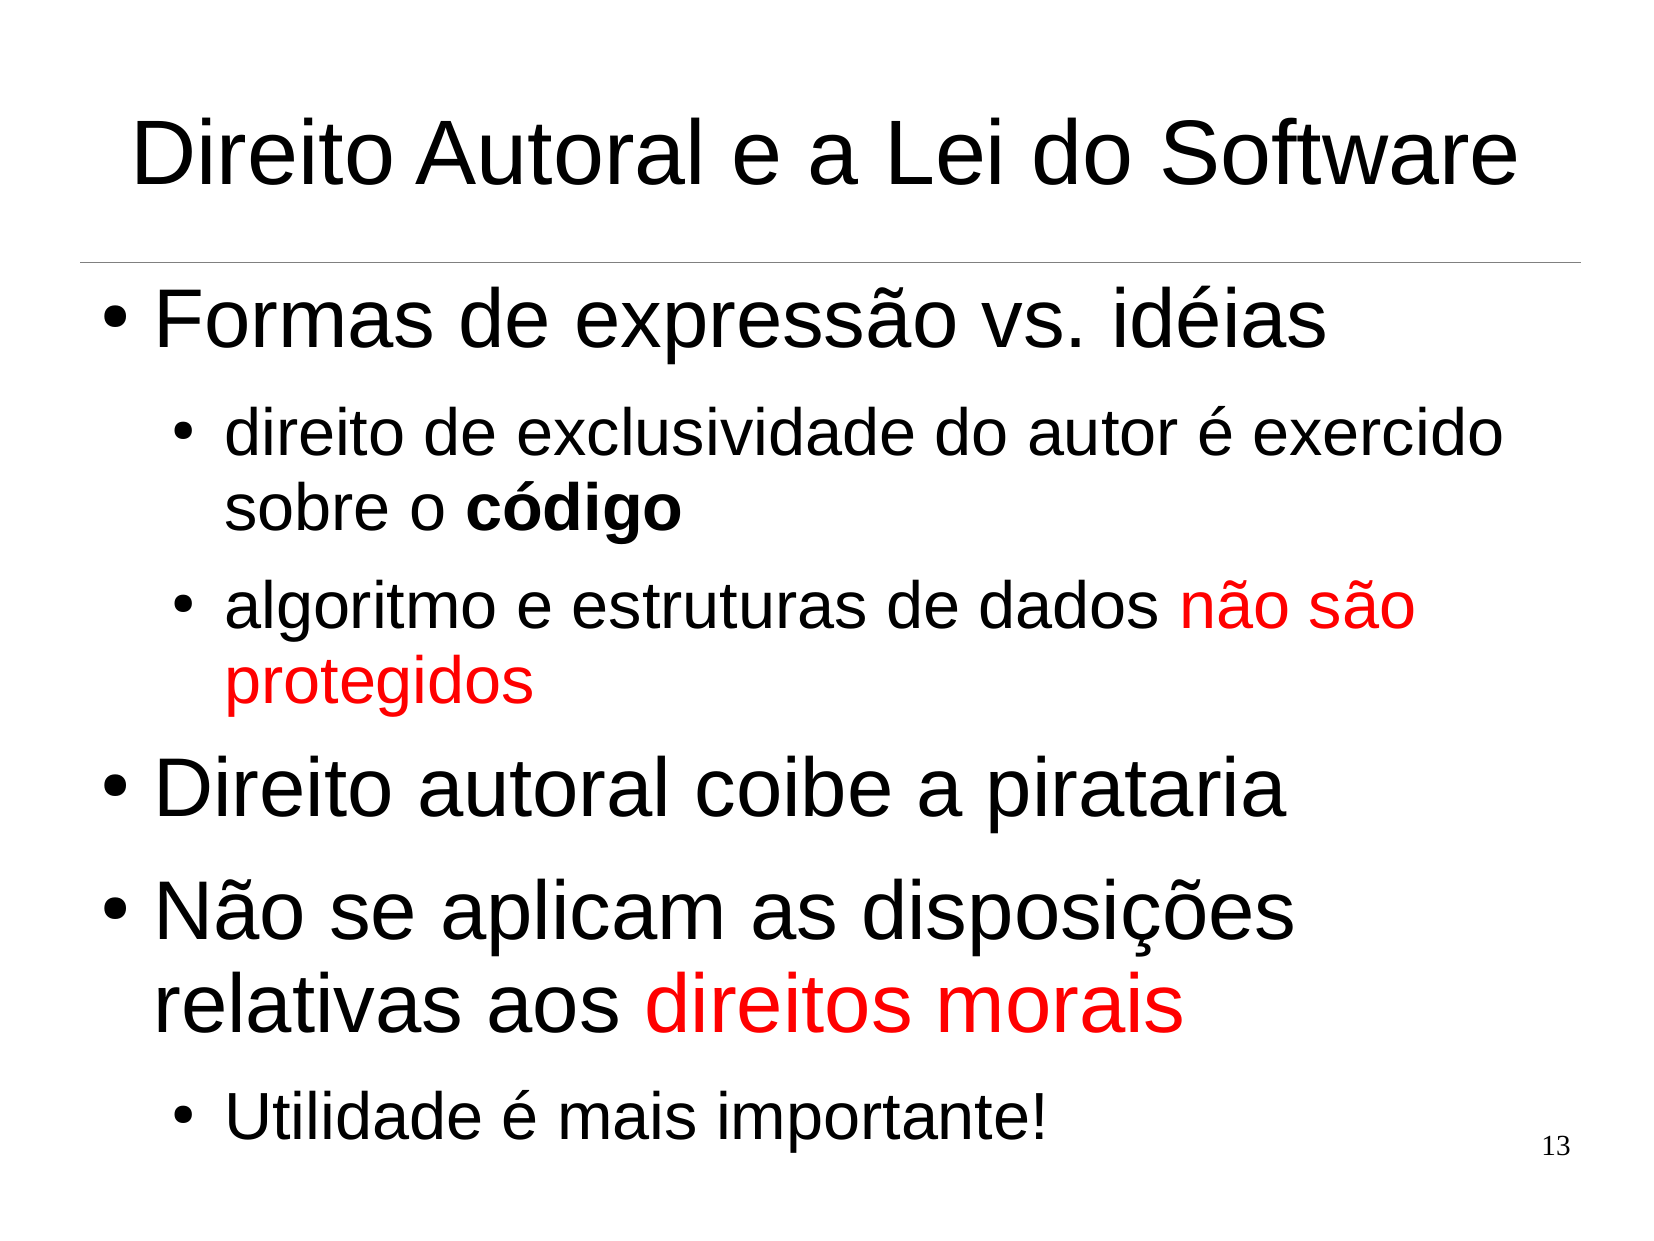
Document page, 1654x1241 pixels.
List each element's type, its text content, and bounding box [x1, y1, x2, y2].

list Formas de expressão vs. idéias direito de exclusividade do autor é exercido sobre o código algoritmo e estruturas de dados não são protegidos Direito autoral coibe a pirataria Não se aplicam as disposições relativas aos direitos morais Utilidade é mais importante! [82, 272, 1571, 1075]
title Direito Autoral e a Lei do Software [82, 56, 1571, 250]
